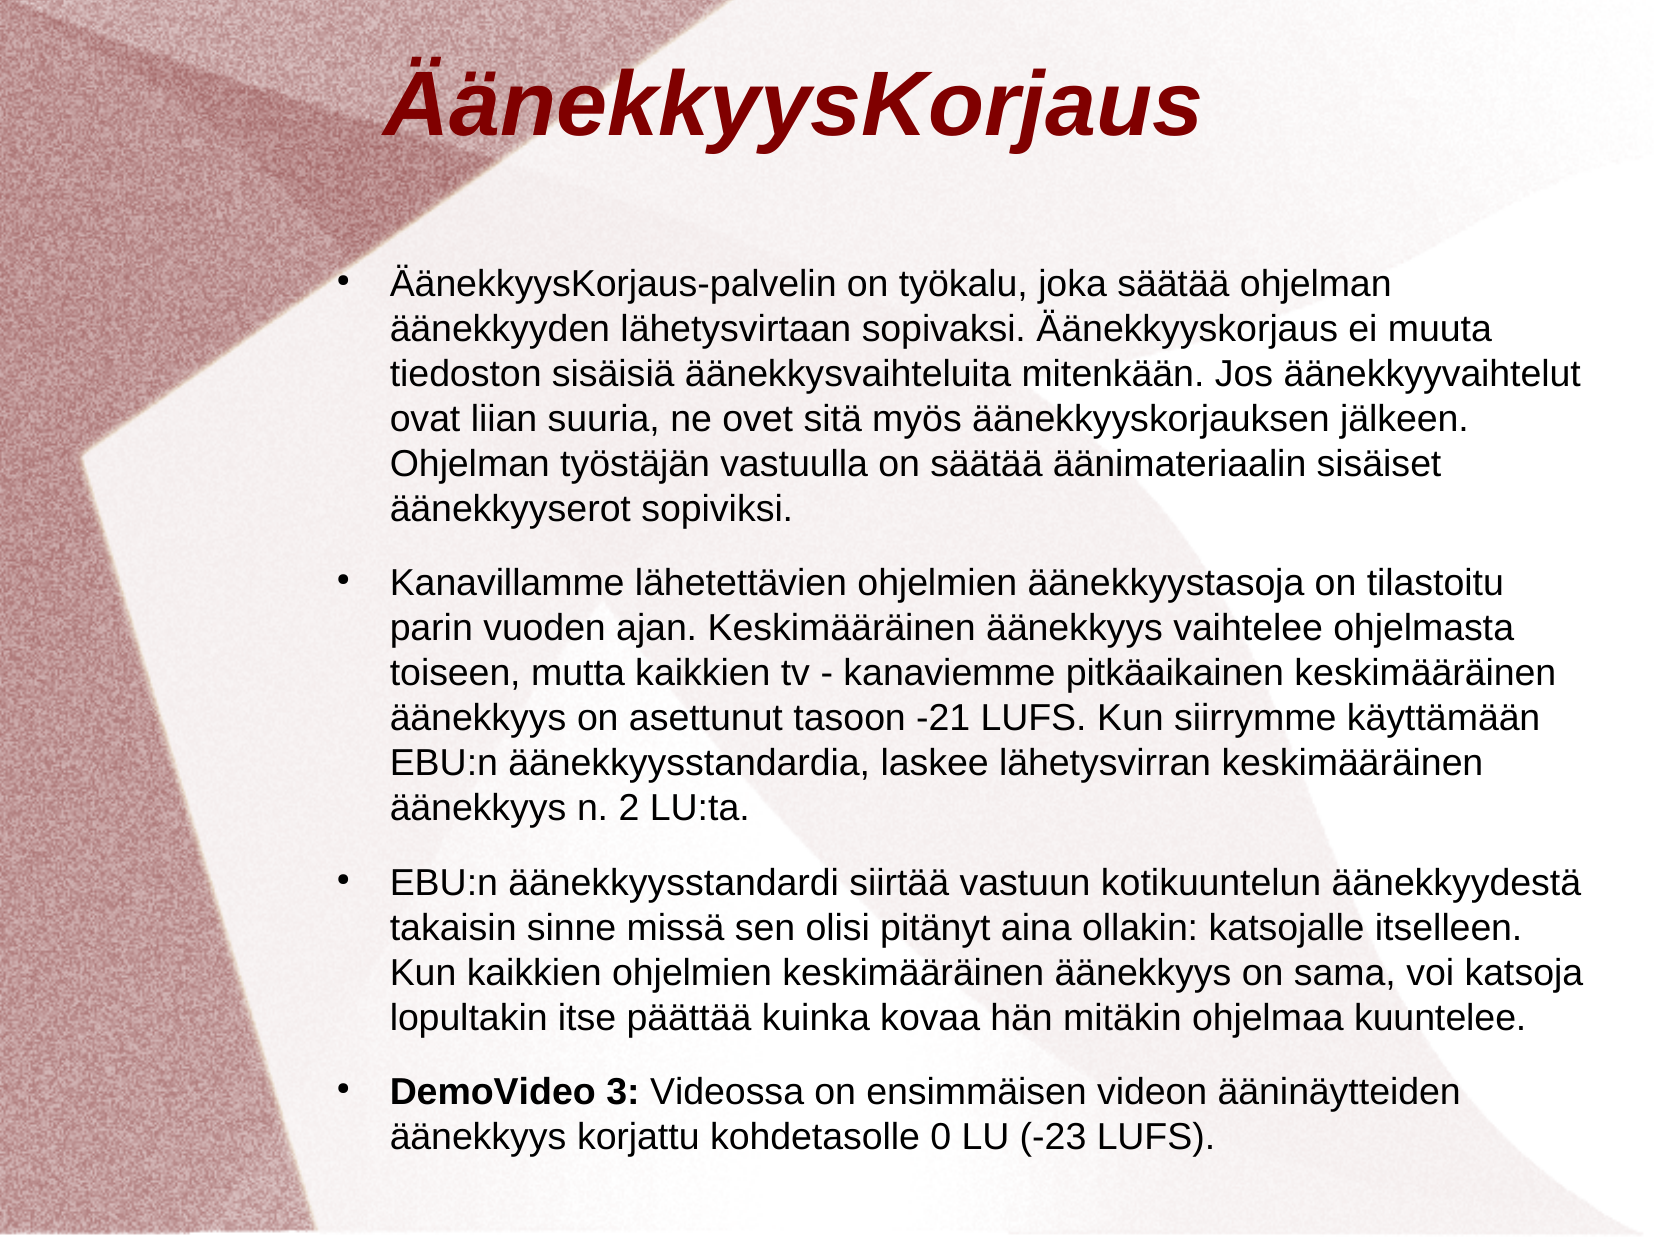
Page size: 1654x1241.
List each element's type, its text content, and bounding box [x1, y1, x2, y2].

title ÄänekkyysKorjaus [227, 47, 1335, 156]
picture [0, 0, 1654, 1241]
list ÄänekkyysKorjaus-palvelin on työkalu, joka säätää ohjelman äänekkyyden lähetysvirtaan sopivaksi. Äänekkyyskorjaus ei muuta tiedoston sisäisiä äänekkysvaihteluita mitenkään. Jos äänekkyyvaihtelut ovat liian suuria, ne ovet sitä myös äänekkyyskorjauksen jälkeen. Ohjelman työstäjän vastuulla on säätää äänimateriaalin sisäiset äänekkyyserot sopiviksi. Kanavillamme lähetettävien ohjelmien äänekkyystasoja on tilastoitu parin vuoden ajan. Keskimääräinen äänekkyys vaihtelee ohjelmasta toiseen, mutta kaikkien tv - kanaviemme pitkäaikainen keskimääräinen äänekkyys on asettunut tasoon -21 LUFS. Kun siirrymme käyttämään EBU:n äänekkyysstandardia, laskee lähetysvirran keskimääräinen äänekkyys n. 2 LU:ta. EBU:n äänekkyysstandardi siirtää vastuun kotikuuntelun äänekkyydestä takaisin sinne missä sen olisi pitänyt aina ollakin: katsojalle itselleen. Kun kaikkien ohjelmien keskimääräinen äänekkyys on sama, voi katsoja lopultakin itse päättää kuinka kovaa hän mitäkin ohjelmaa kuuntelee. DemoVideo 3: Videossa on ensimmäisen videon ääninäytteiden äänekkyys korjattu kohdetasolle 0 LU (-23 LUFS). [318, 255, 1595, 1158]
